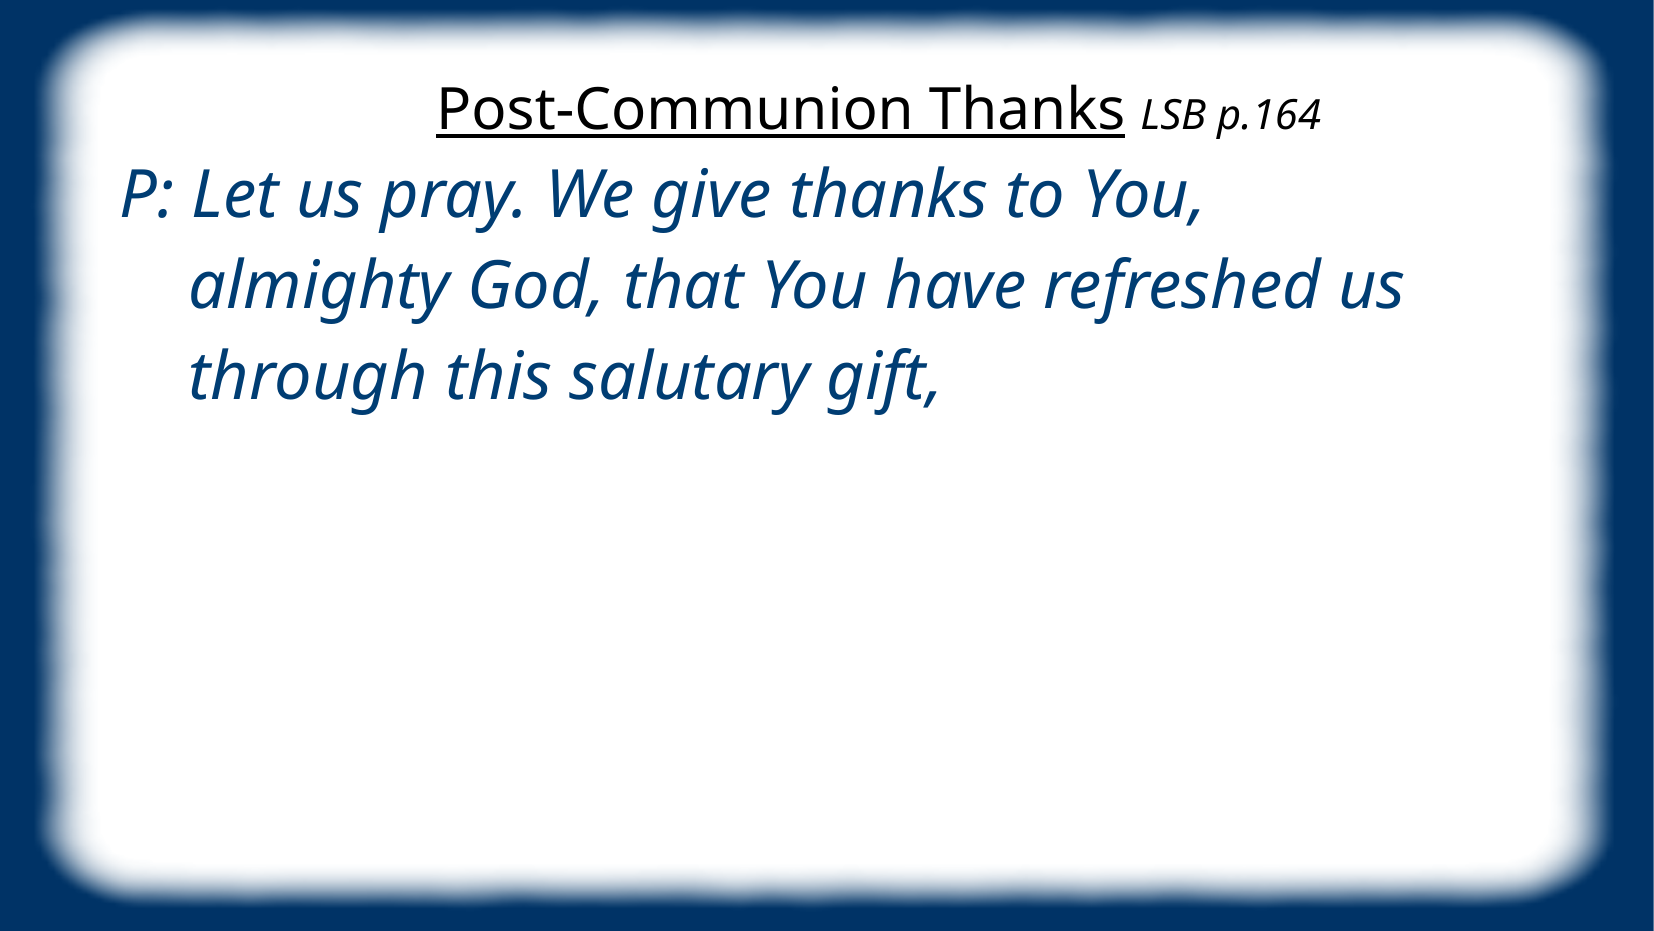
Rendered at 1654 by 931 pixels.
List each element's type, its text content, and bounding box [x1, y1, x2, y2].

text_box Post-Communion Thanks LSB p.164 P: Let us pray. We give thanks to You, almighty God, that You have refreshed us through this salutary gift, [105, 60, 1501, 451]
picture [0, 0, 1654, 931]
